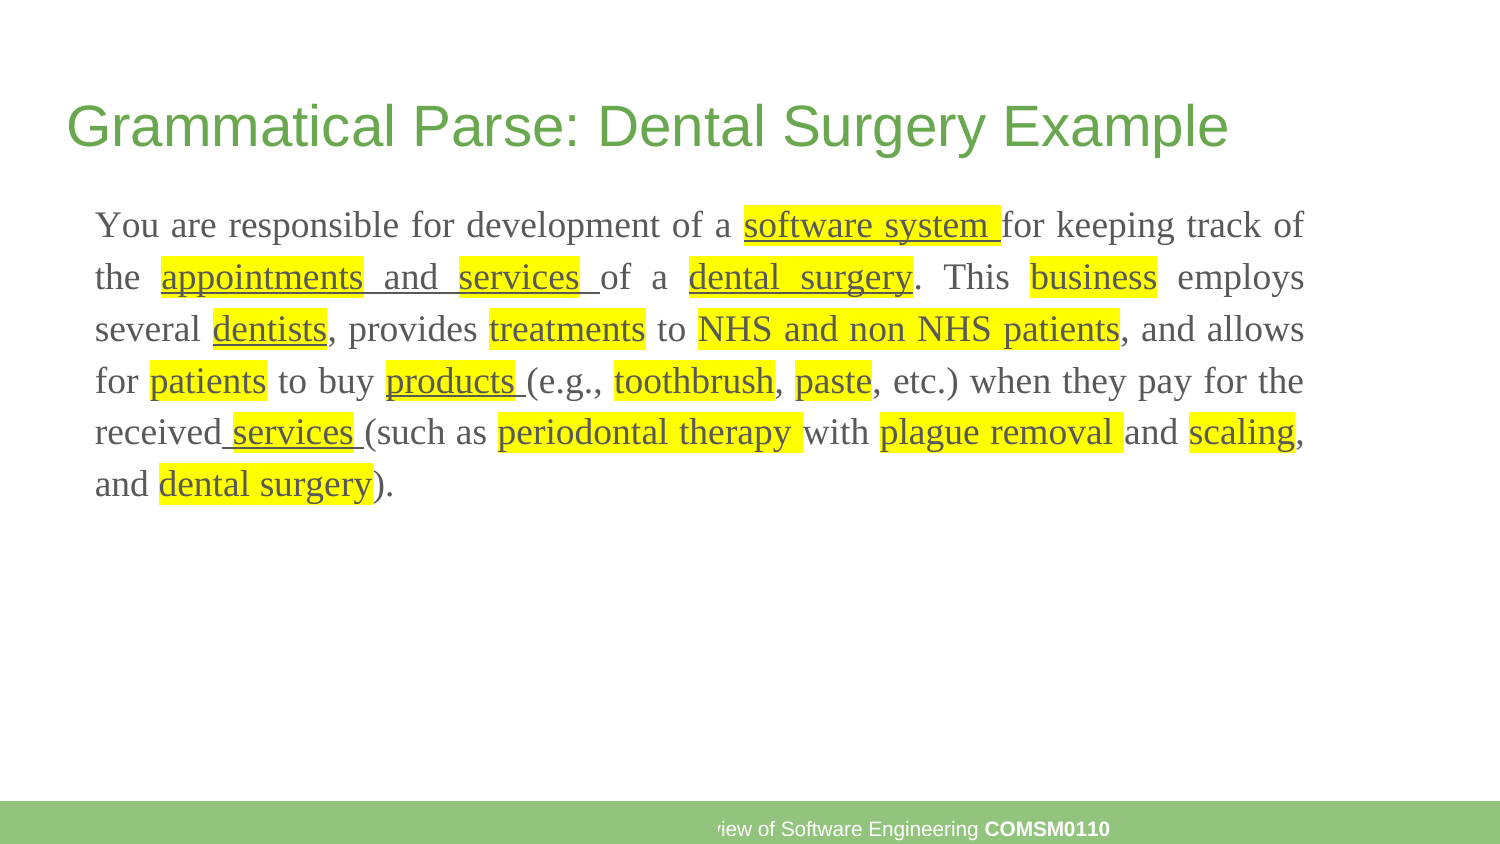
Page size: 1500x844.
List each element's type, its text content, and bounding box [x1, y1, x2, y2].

list You are responsible for development of a software system for keeping track of the appointments and services of a dental surgery. This business employs several dentists, provides treatments to NHS and non NHS patients, and allows for patients to buy products (e.g., toothbrush, paste, etc.) when they pay for the received services (such as periodontal therapy with plague removal and scaling, and dental surgery). [38, 178, 1321, 740]
title Grammatical Parse: Dental Surgery Example [51, 72, 1449, 167]
